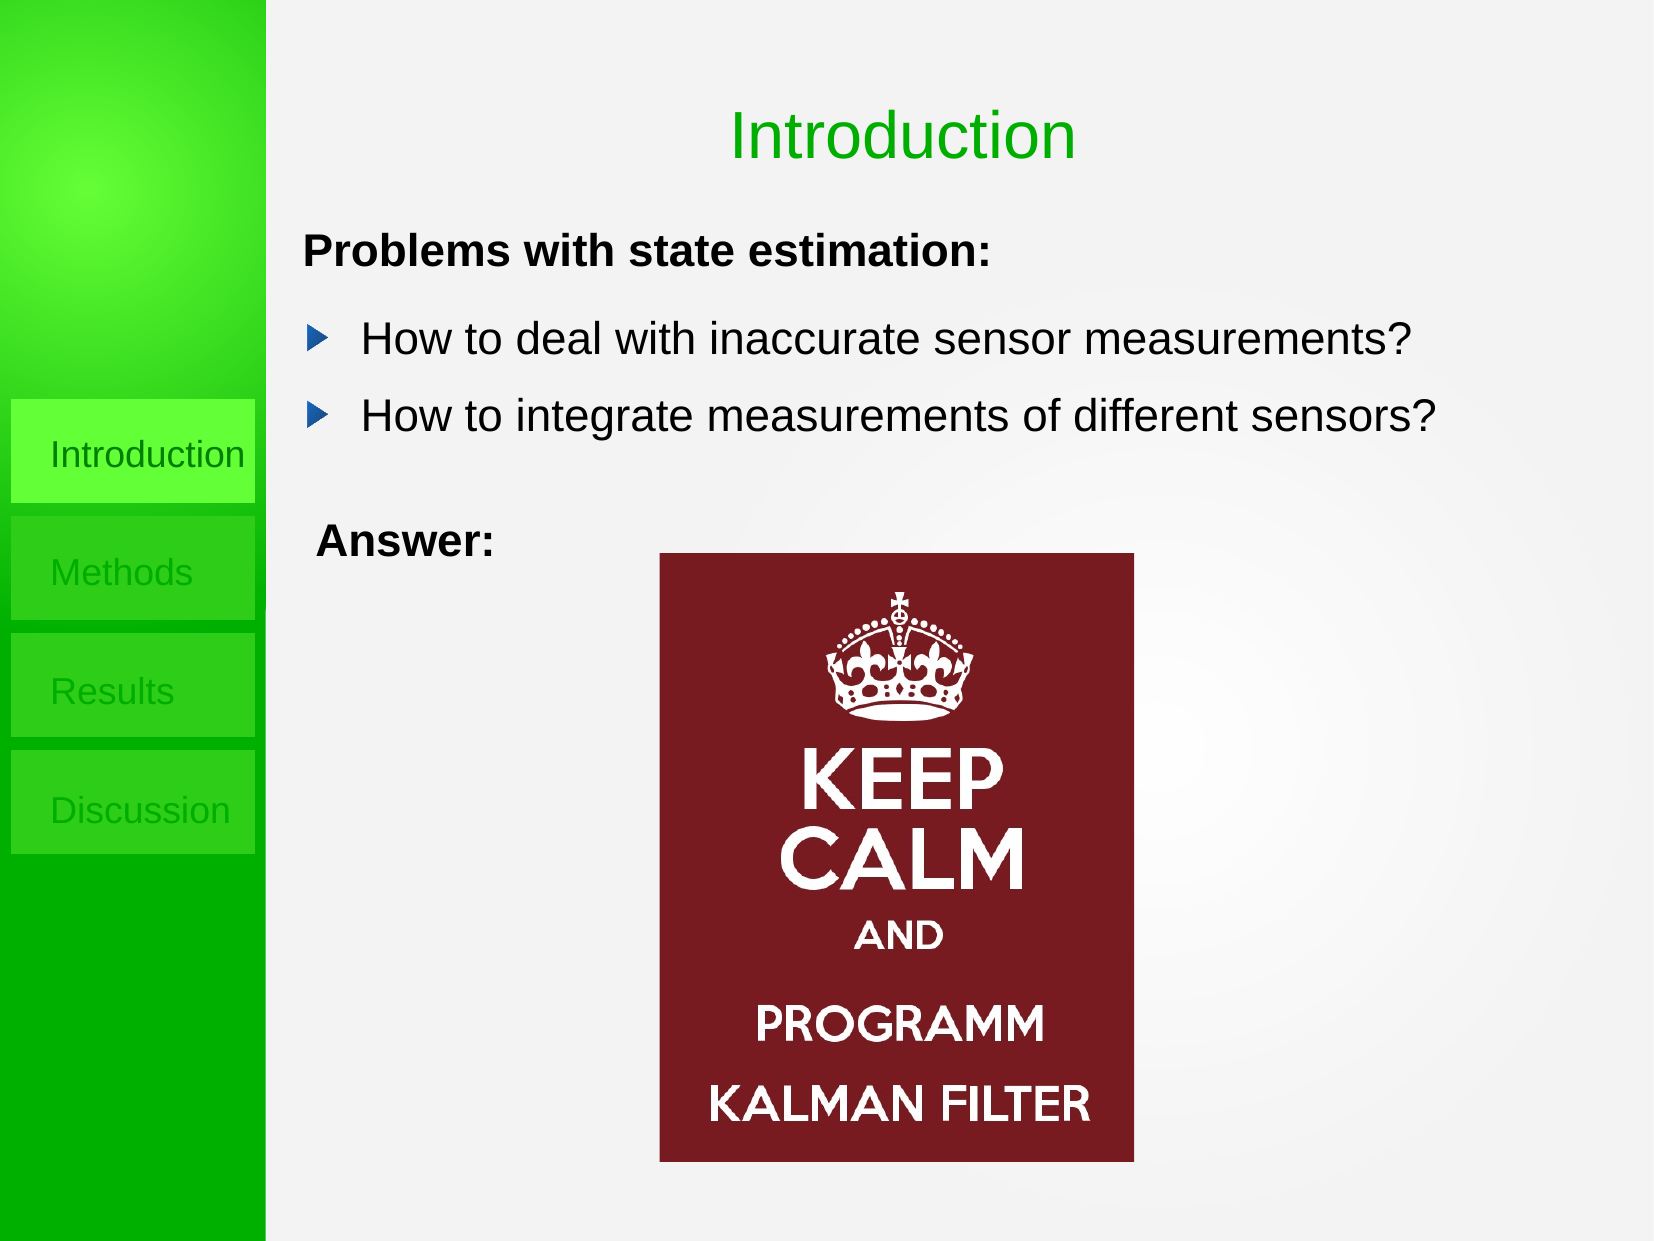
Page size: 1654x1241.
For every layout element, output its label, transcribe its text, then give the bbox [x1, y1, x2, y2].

picture [306, 399, 329, 429]
text_box Methods [35, 544, 252, 602]
text_box Problems with state estimation: [302, 186, 1036, 316]
text_box Introduction [35, 425, 319, 483]
picture [306, 323, 329, 352]
text_box Discussion [35, 781, 292, 839]
subtitle How to deal with inaccurate sensor measurements? How to integrate measurements of different sensors? [322, 313, 1576, 442]
text_box Results [35, 663, 265, 720]
title Introduction [159, 31, 1648, 239]
picture [659, 553, 1135, 1162]
text_box Answer: [302, 476, 526, 605]
